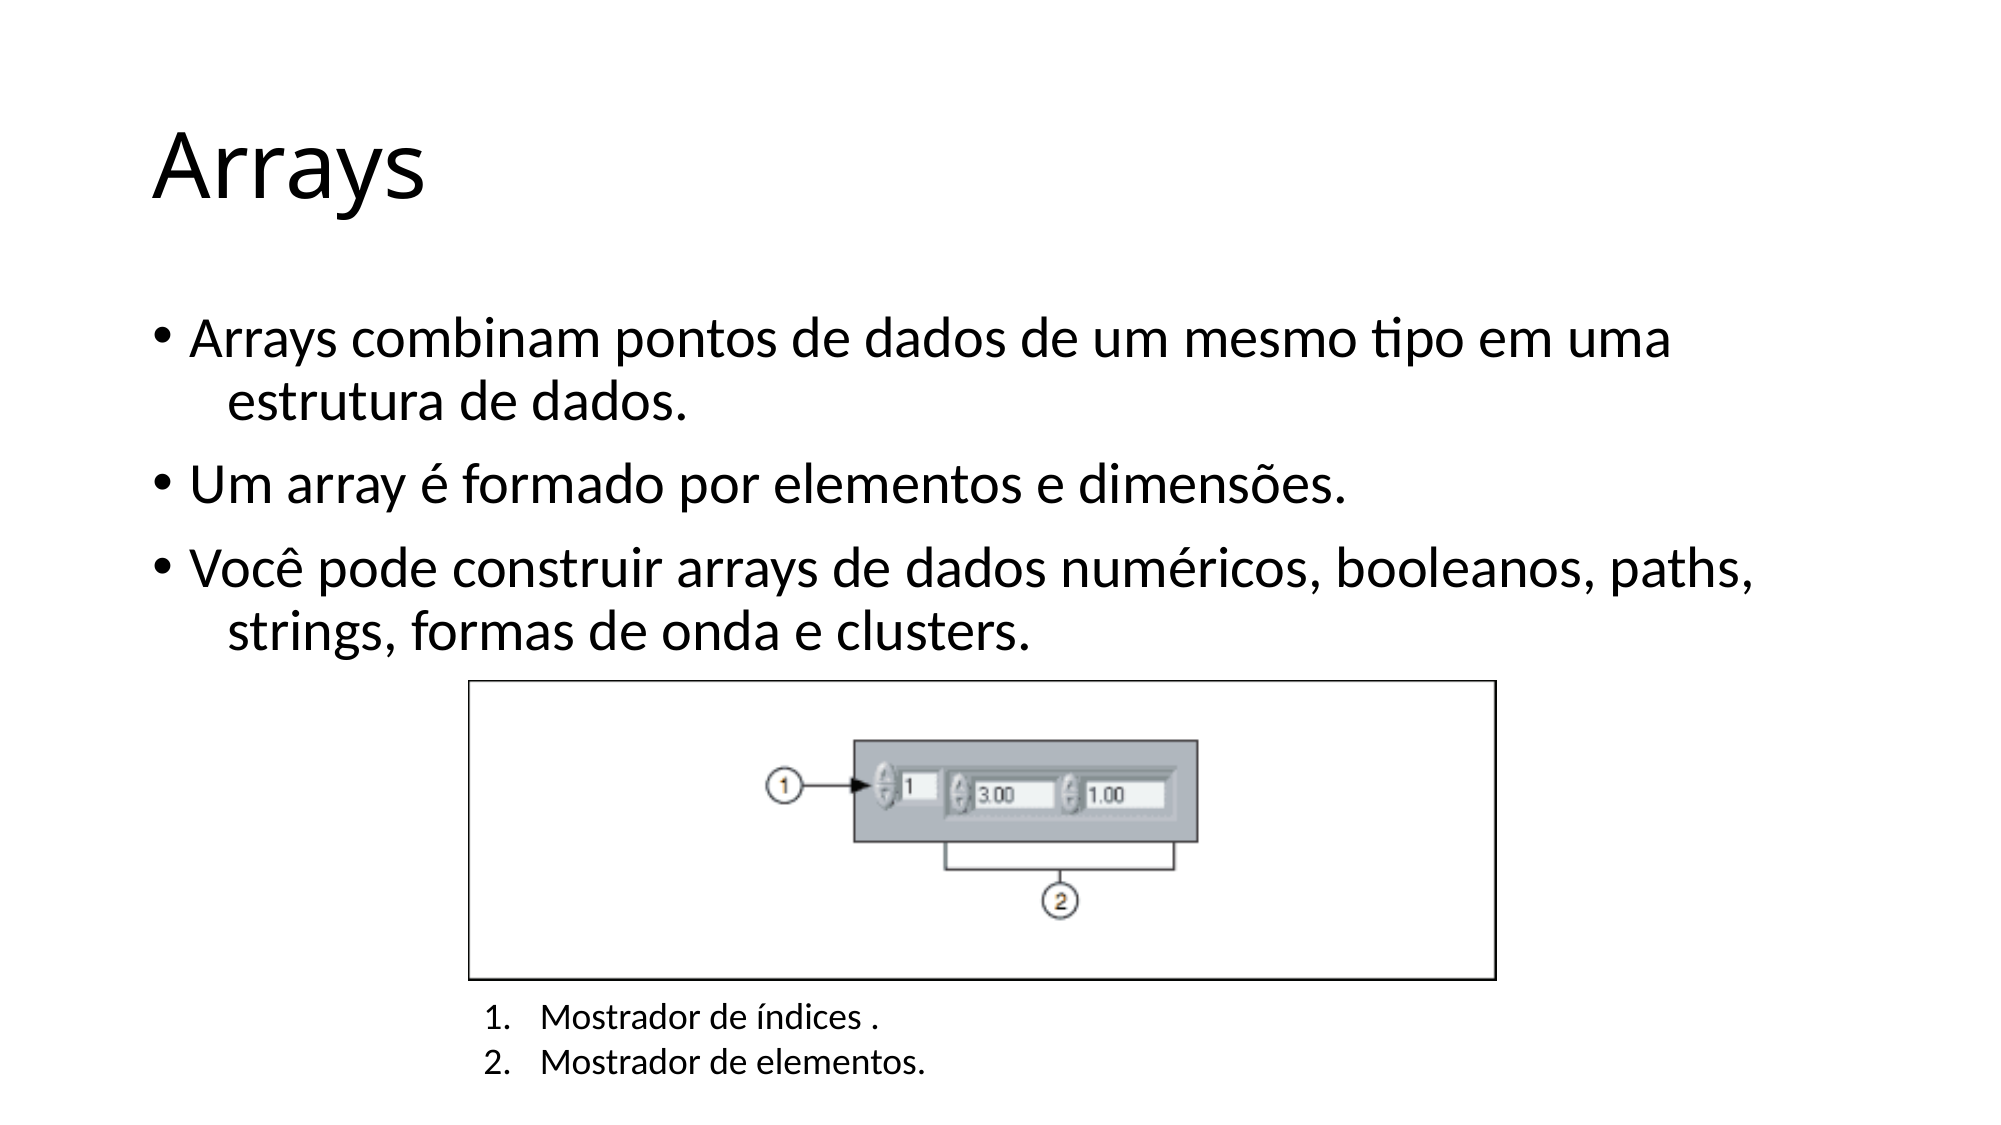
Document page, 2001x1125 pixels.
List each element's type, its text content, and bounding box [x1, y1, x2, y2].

title Arrays [137, 59, 1863, 278]
picture [468, 680, 1497, 981]
list Arrays combinam pontos de dados de um mesmo tipo em uma estrutura de dados. Um array é formado por elementos e dimensões. Você pode construir arrays de dados numéricos, booleanos, paths, strings, formas de onda e clusters. [137, 299, 1863, 1014]
text_box Mostrador de índices . Mostrador de elementos. [468, 984, 1390, 1091]
